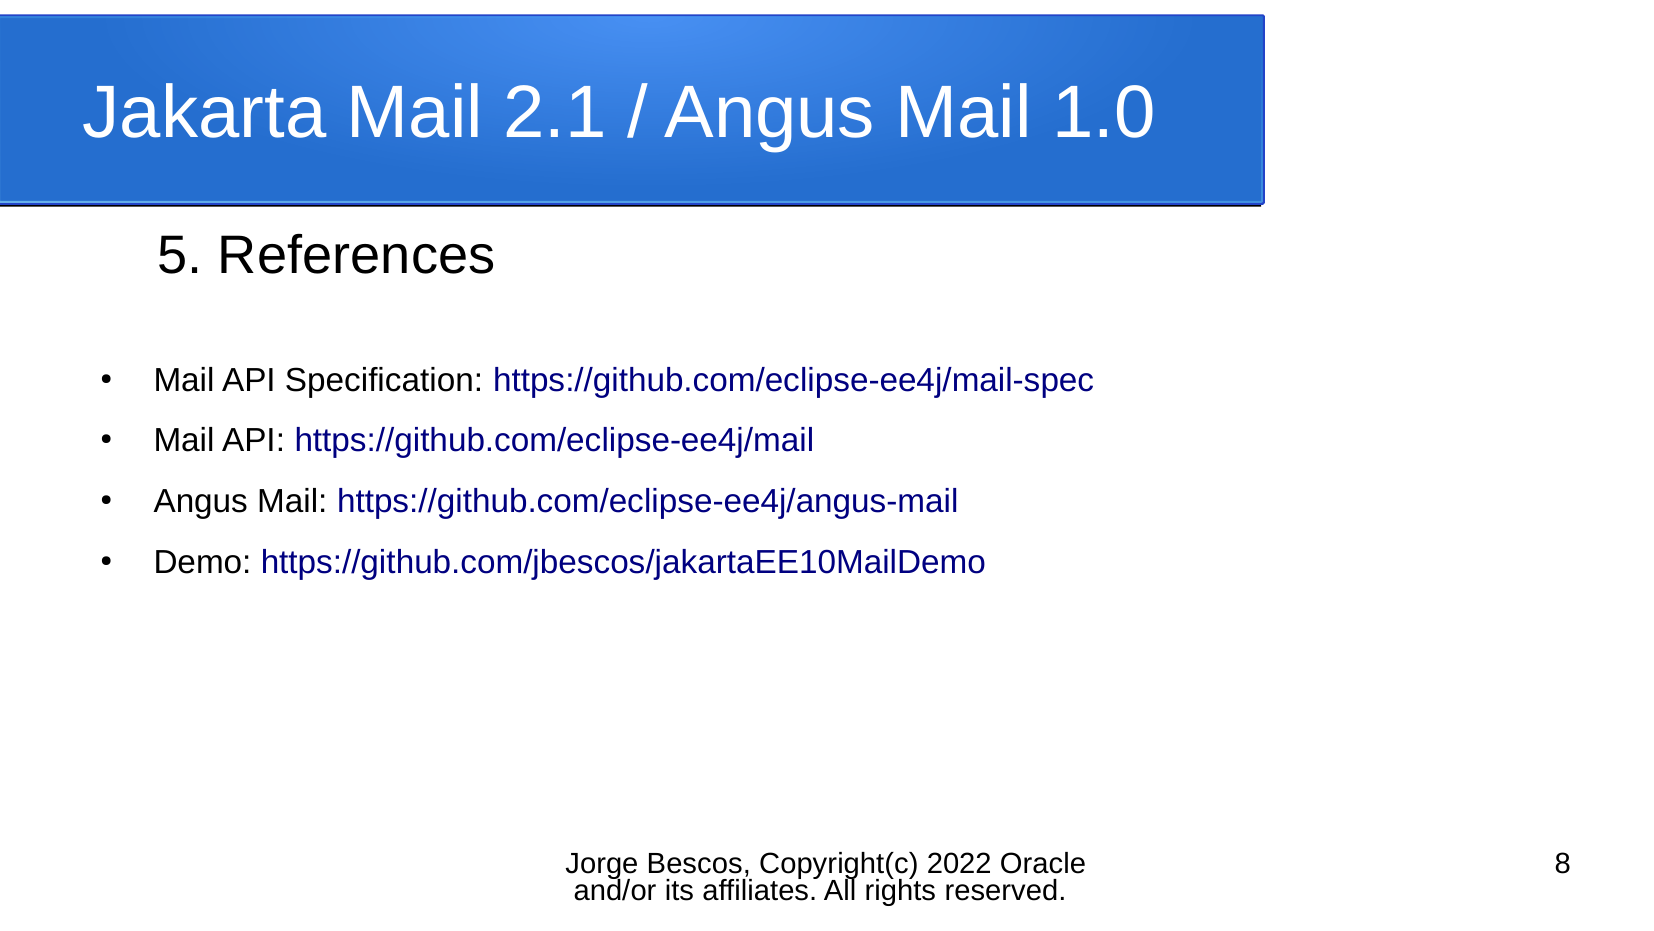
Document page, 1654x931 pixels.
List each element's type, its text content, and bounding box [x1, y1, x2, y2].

title Jakarta Mail 2.1 / Angus Mail 1.0 [82, 35, 1235, 189]
list Mail API Specification: https://github.com/eclipse-ee4j/mail-spec Mail API: https://github.com/eclipse-ee4j/mail Angus Mail: https://github.com/eclipse-ee4j/angus-mail Demo: https://github.com/jbescos/jakartaEE10MailDemo [82, 300, 1571, 764]
list 5. References [82, 224, 1571, 300]
